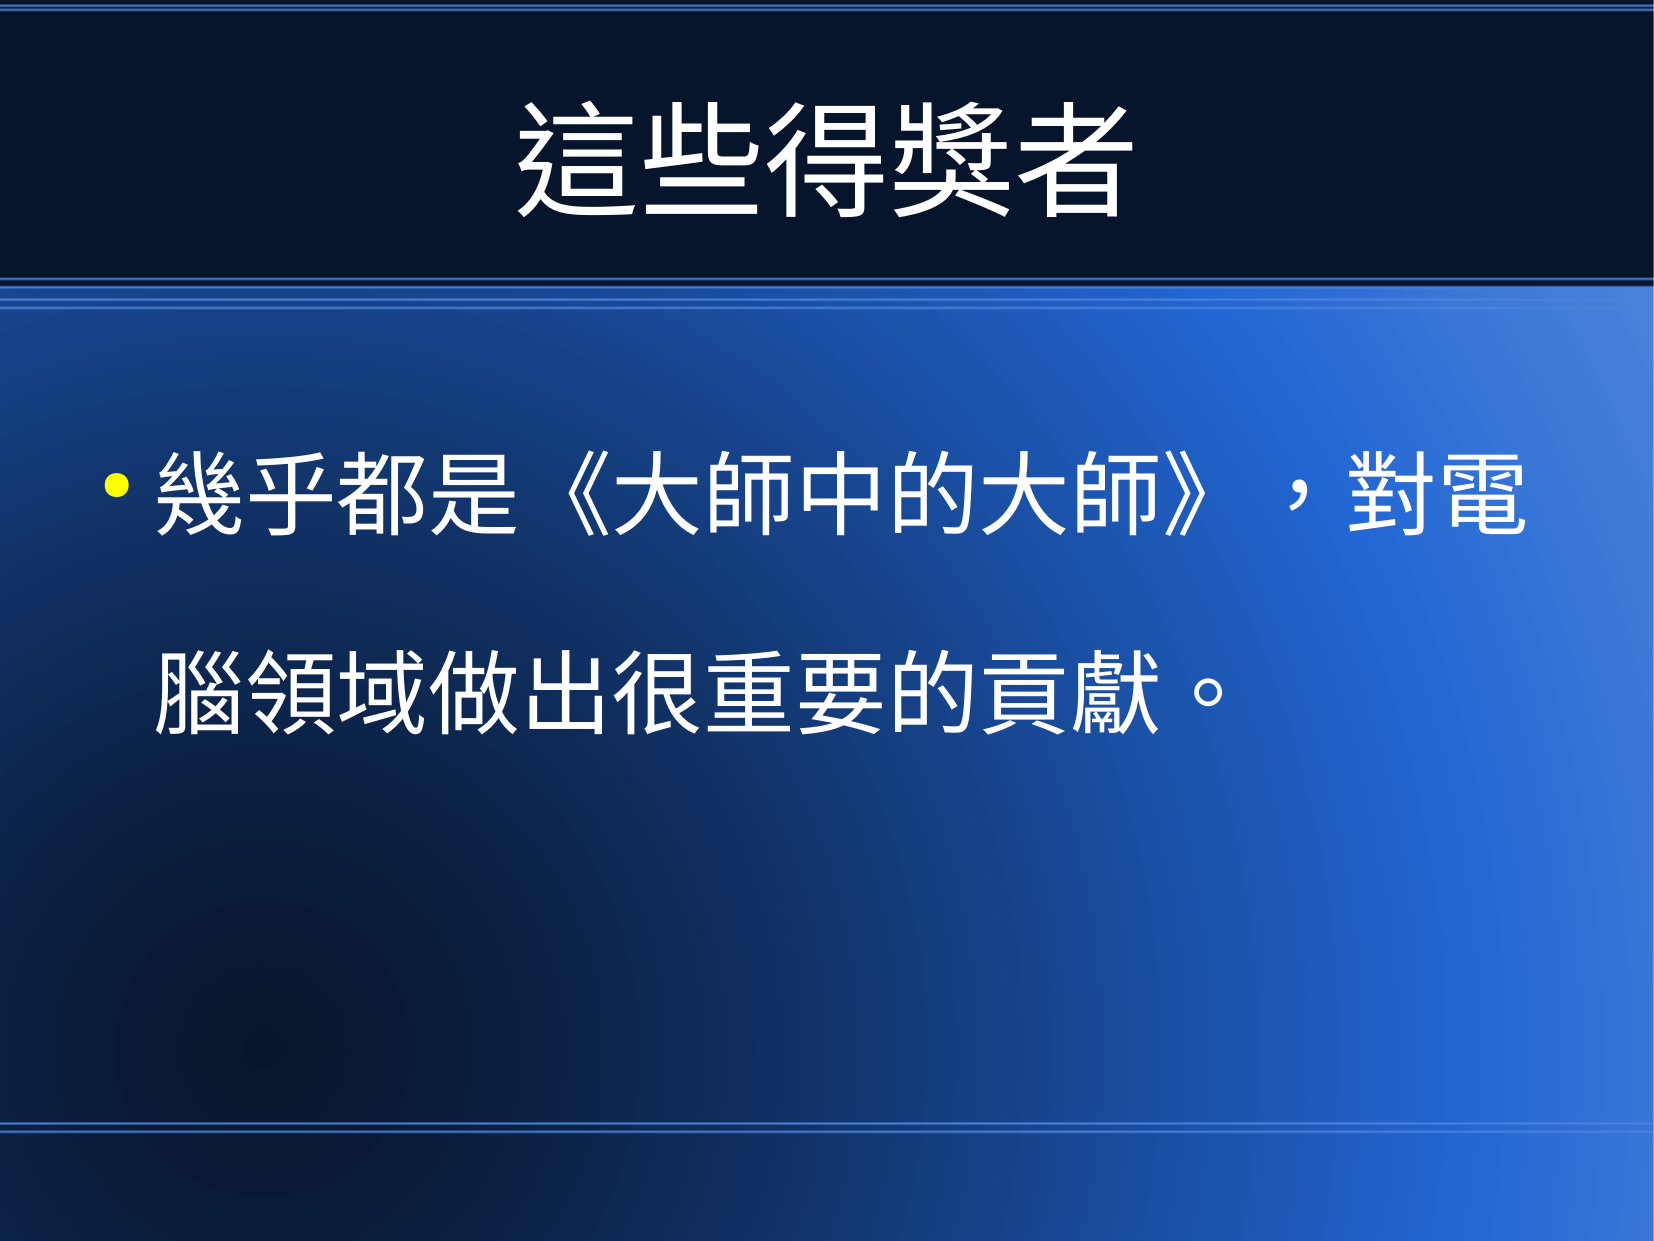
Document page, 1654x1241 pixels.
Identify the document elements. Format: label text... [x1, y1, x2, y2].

title 這些得獎者 [82, 49, 1571, 257]
list 幾乎都是《大師中的大師》，對電腦領域做出很重要的貢獻。 [82, 355, 1571, 1241]
picture [0, 0, 1654, 1241]
